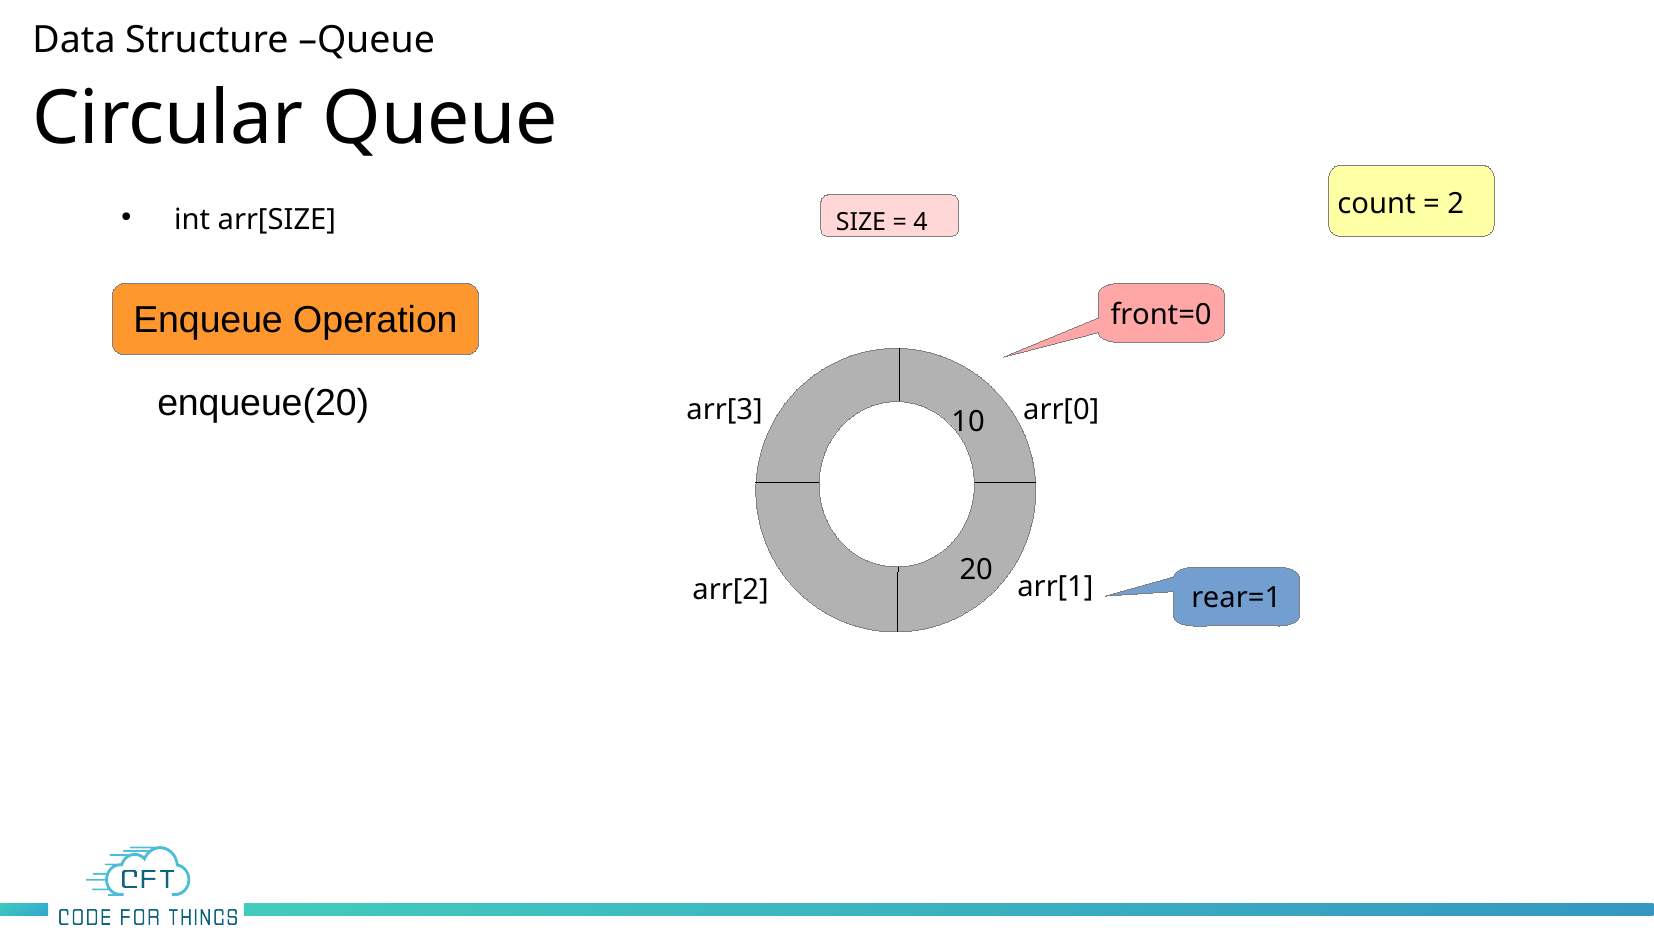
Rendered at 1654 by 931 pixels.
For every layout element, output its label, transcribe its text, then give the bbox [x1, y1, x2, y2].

text_box enqueue(20) [142, 374, 384, 432]
text_box front=0 [1003, 283, 1225, 358]
text_box arr[3] [671, 380, 792, 438]
text_box rear=1 [1105, 567, 1300, 627]
text_box arr[0] [1008, 380, 1128, 438]
text_box Enqueue Operation [112, 283, 479, 355]
text_box [1328, 225, 1495, 237]
text_box 10 [936, 393, 1004, 443]
text_box [1329, 165, 1494, 175]
text_box 20 [944, 541, 1012, 591]
text_box int arr[SIZE] [88, 190, 384, 249]
text_box count = 2 [1322, 175, 1512, 225]
text_box arr[1] [1002, 557, 1123, 615]
text_box [755, 348, 1036, 632]
text_box SIZE = 4 [821, 196, 960, 241]
text_box arr[2] [677, 561, 810, 618]
picture [59, 846, 237, 925]
title Data Structure –Queue Circular Queue [32, 12, 1184, 166]
